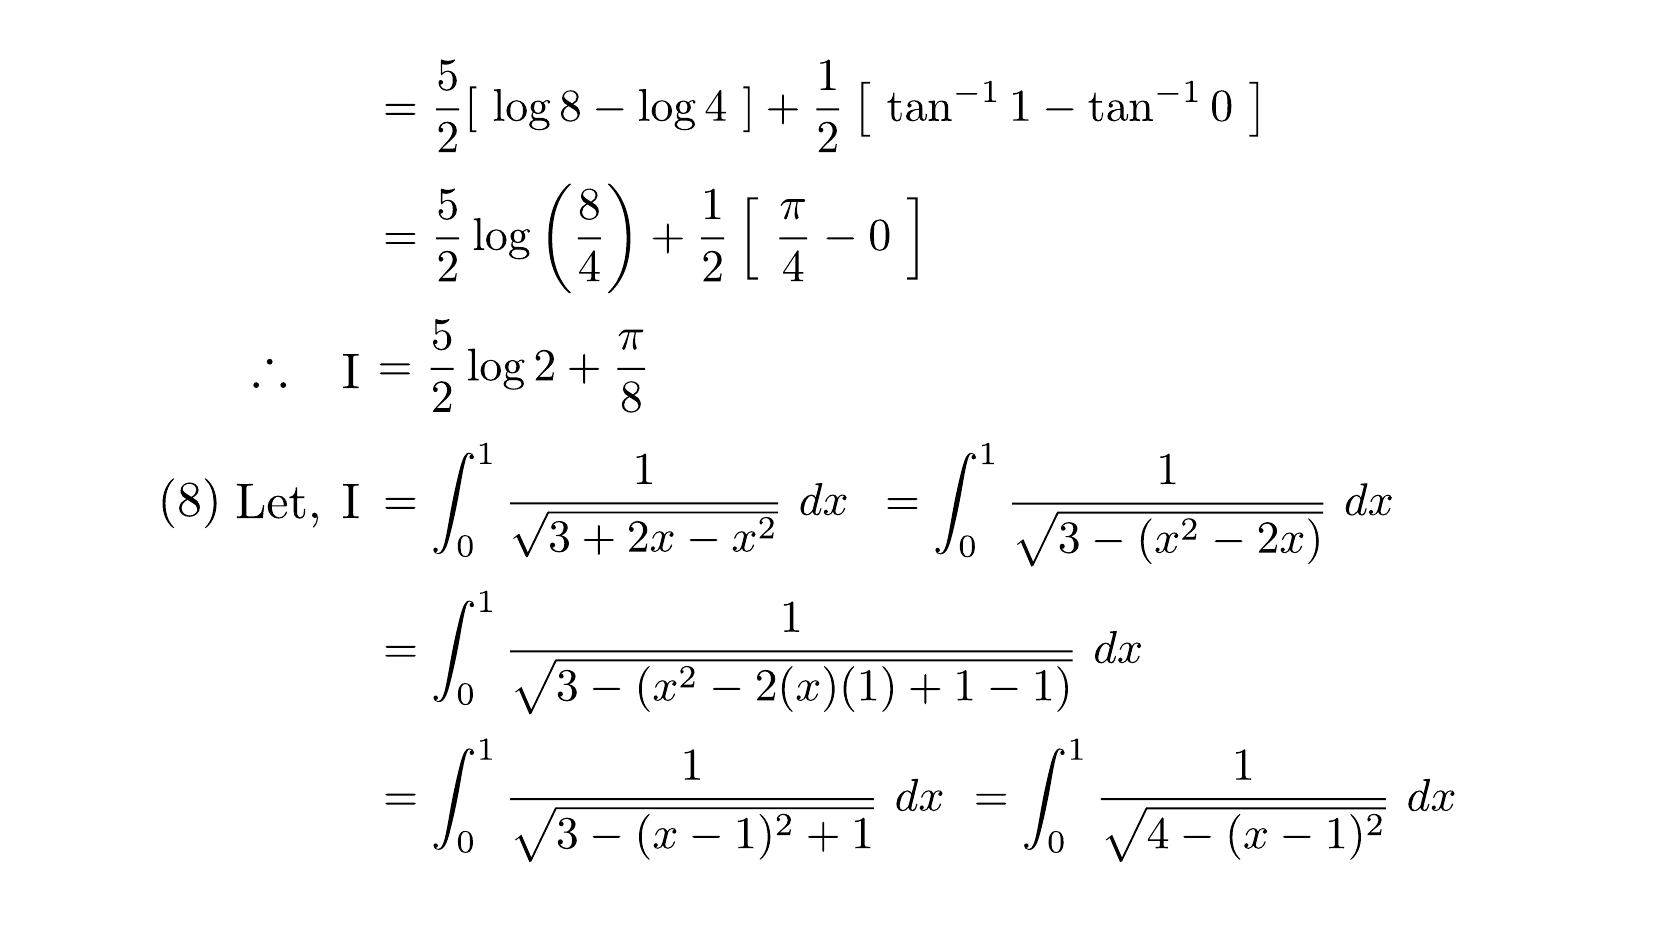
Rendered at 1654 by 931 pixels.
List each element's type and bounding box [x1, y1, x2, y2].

text_box [379, 318, 646, 413]
text_box [343, 353, 359, 389]
text_box [384, 183, 918, 294]
text_box [384, 442, 847, 558]
text_box [385, 738, 943, 863]
text_box [975, 738, 1455, 863]
text_box [385, 590, 1142, 715]
text_box [160, 478, 217, 529]
text_box [343, 483, 359, 519]
subtitle [59, 35, 1607, 898]
text_box [384, 59, 1259, 153]
text_box [253, 358, 287, 388]
text_box [236, 483, 318, 528]
text_box [886, 442, 1392, 567]
